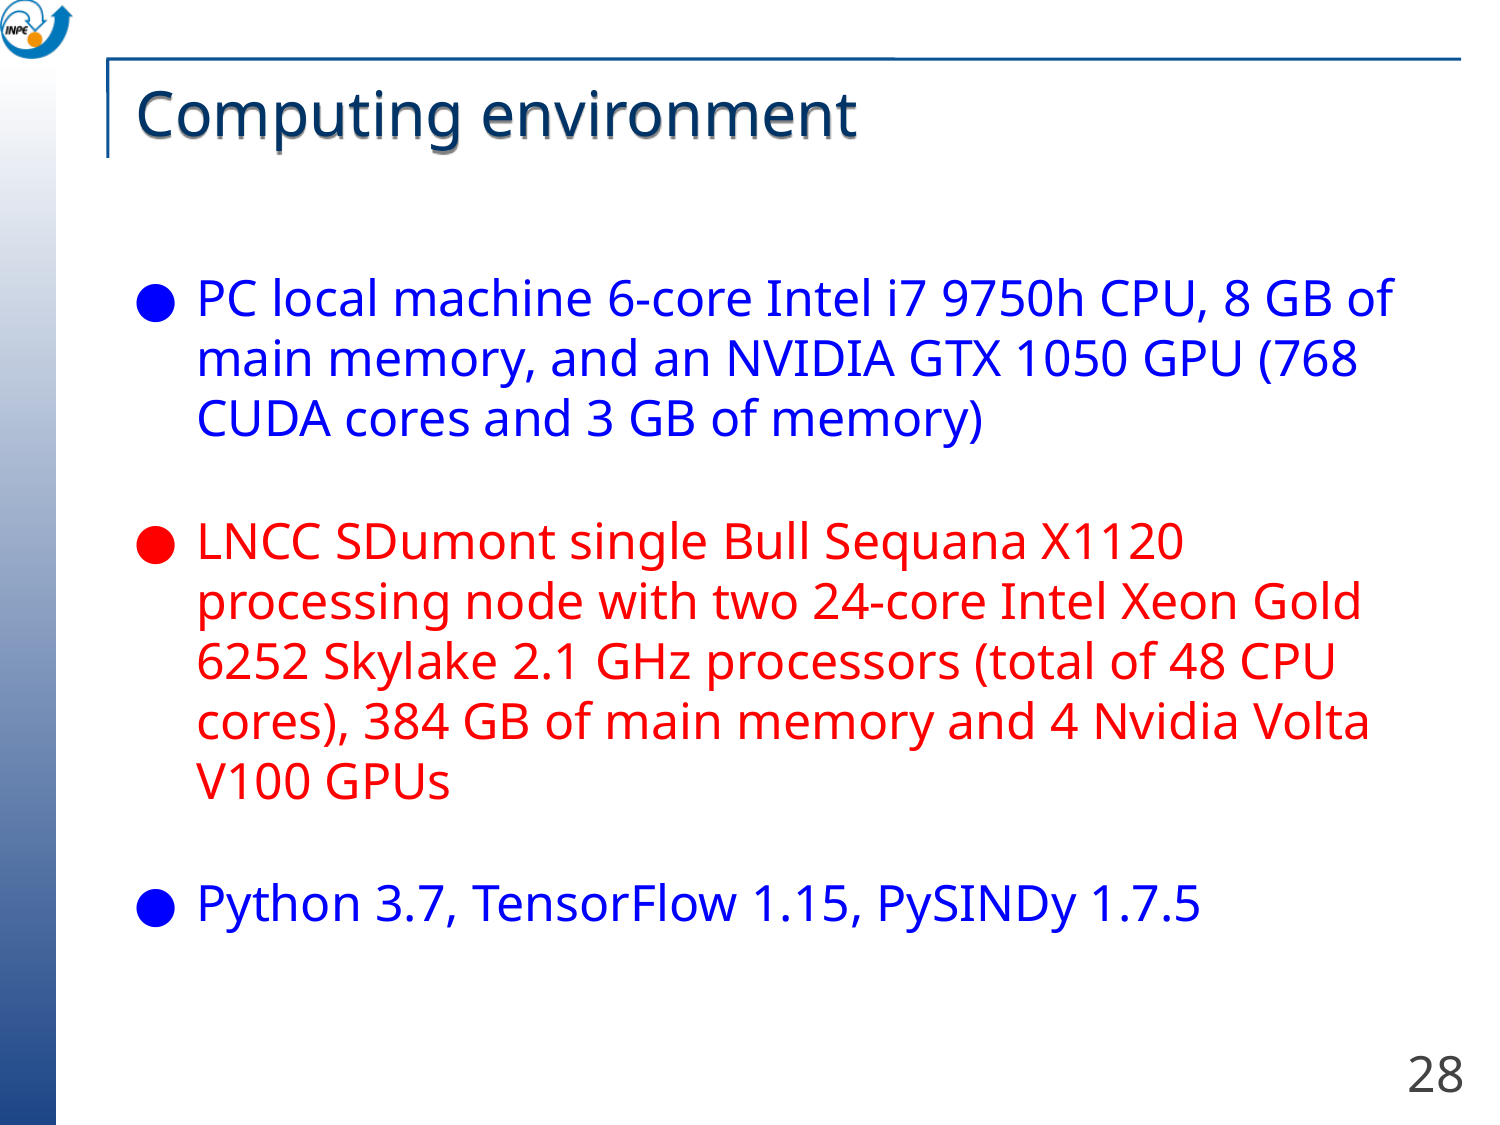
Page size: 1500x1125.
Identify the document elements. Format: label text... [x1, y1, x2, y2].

title Computing environment [106, 59, 1465, 181]
picture [0, 0, 73, 59]
slide_number 1 [1389, 1033, 1480, 1120]
list PC local machine 6-core Intel i7 9750h CPU, 8 GB of main memory, and an NVIDIA GTX 1050 GPU (768 CUDA cores and 3 GB of memory) LNCC SDumont single Bull Sequana X1120 processing node with two 24-core Intel Xeon Gold 6252 Skylake 2.1 GHz processors (total of 48 CPU cores), 384 GB of main memory and 4 Nvidia Volta V100 GPUs Python 3.7, TensorFlow 1.15, PySINDy 1.7.5 [106, 252, 1465, 1050]
